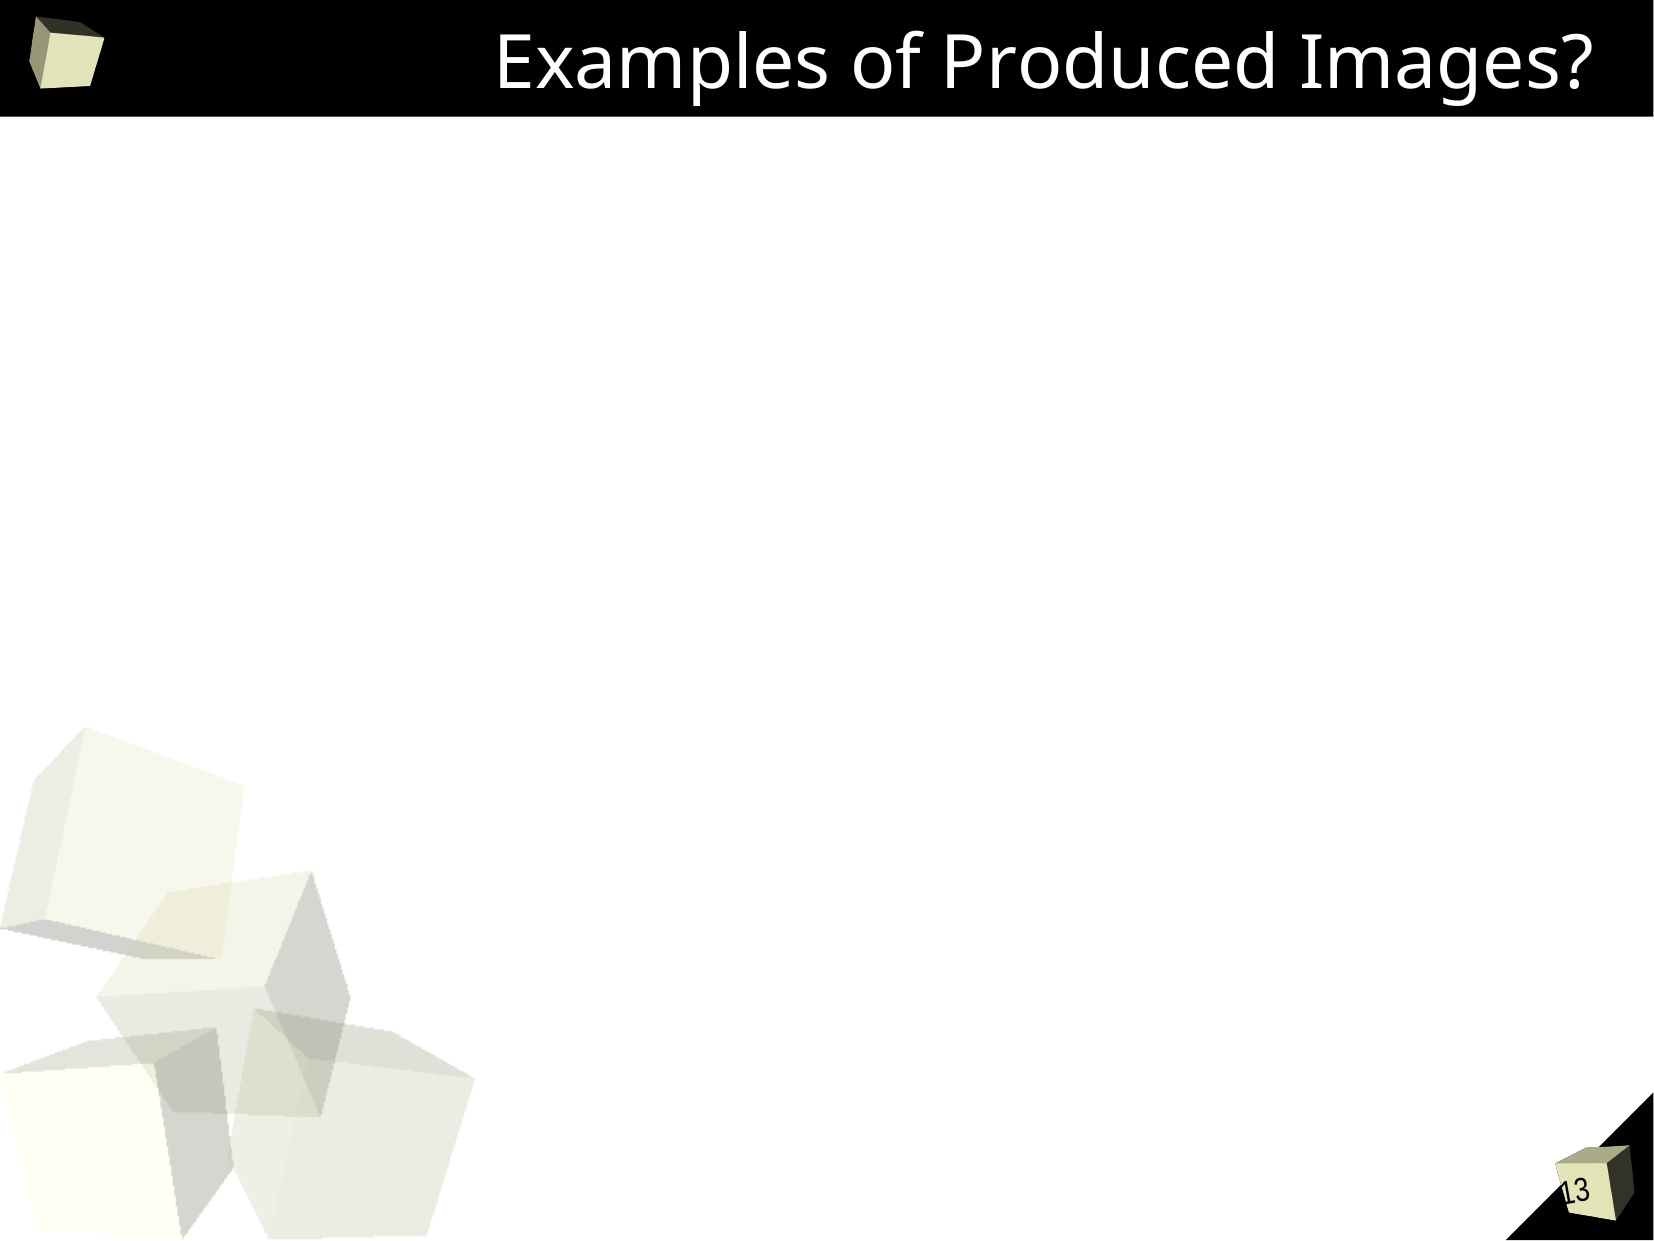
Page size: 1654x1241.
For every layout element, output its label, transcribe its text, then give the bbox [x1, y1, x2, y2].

picture [0, 726, 477, 1241]
title Examples of Produced Images? [118, 0, 1595, 119]
